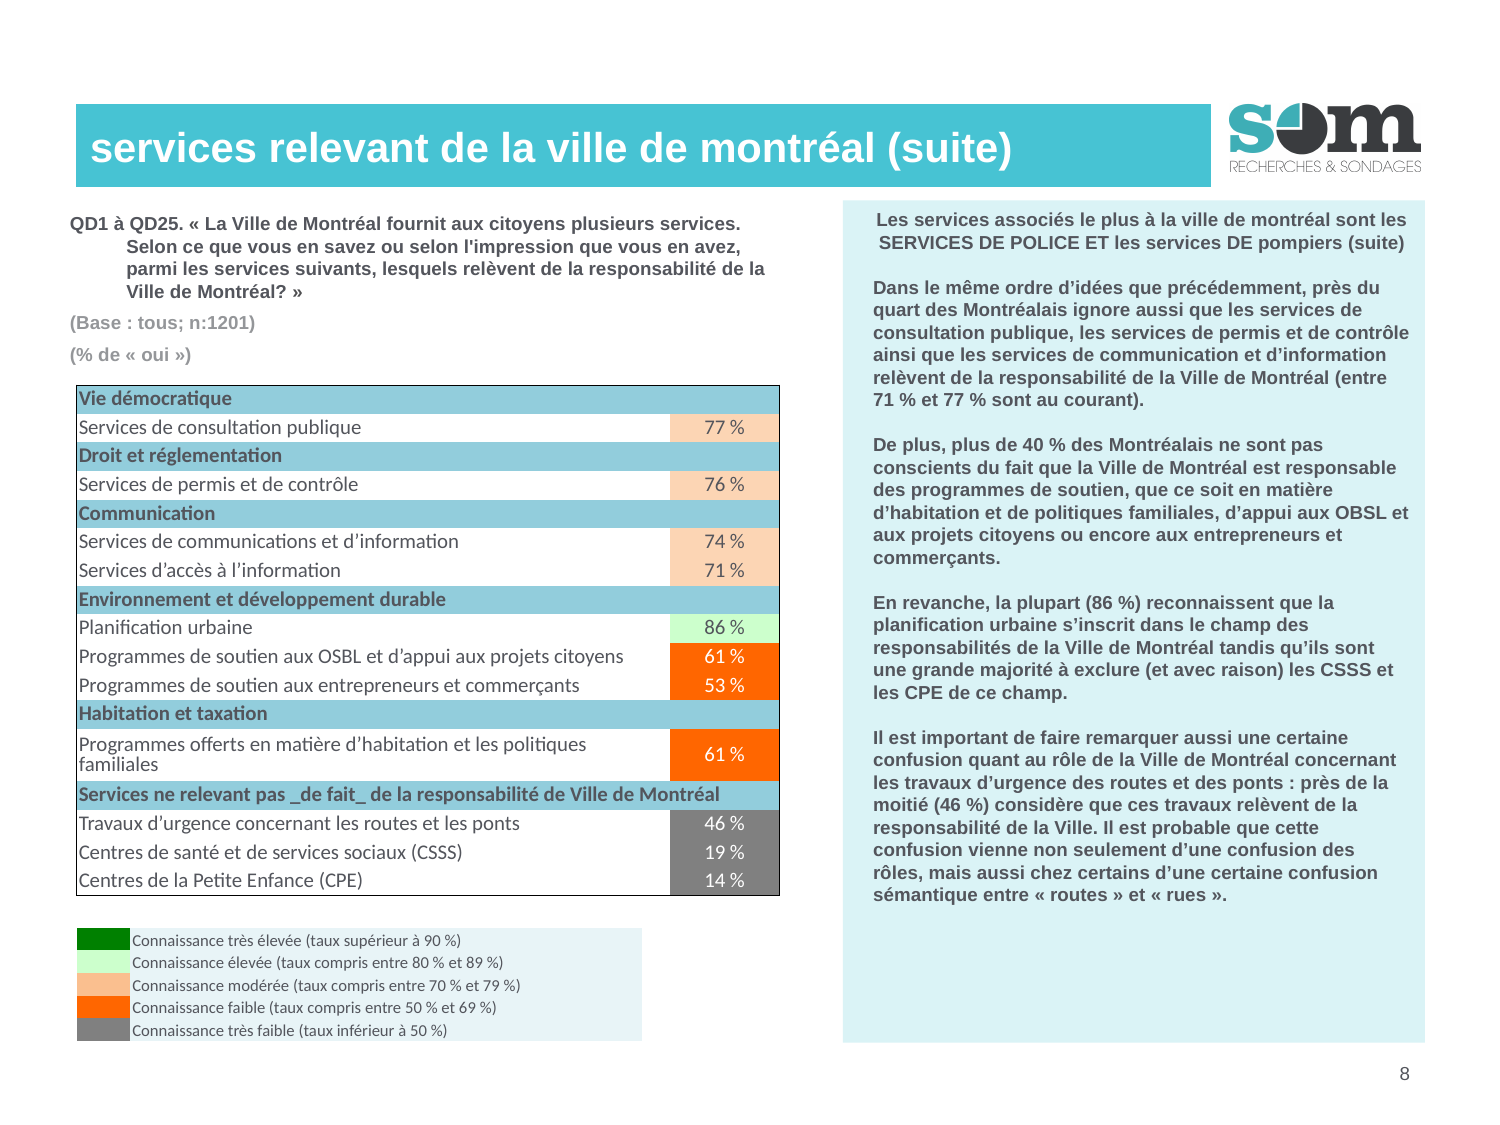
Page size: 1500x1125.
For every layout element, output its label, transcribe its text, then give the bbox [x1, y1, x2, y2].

table_cell Planification urbaine [77, 614, 670, 643]
table_cell 86 % [670, 614, 779, 643]
slide_number <numéro> [1074, 1042, 1425, 1103]
table_cell Environnement et développement durable [77, 586, 670, 614]
table_cell [670, 700, 779, 729]
table_header Vie démocratique [77, 386, 670, 414]
table_cell Travaux d’urgence concernant les routes et les ponts [77, 810, 670, 839]
table_cell [77, 950, 130, 973]
list Les services associés le plus à la ville de montréal sont les SERVICES DE POLICE ET les services DE pompiers (suite) Dans le même ordre d’idées que précédemment, près du quart des Montréalais ignore aussi que les services de consultation publique, les services de permis et de contrôle ainsi que les services de communication et d’information relèvent de la responsabilité de la Ville de Montréal (entre 71 % et 77 % sont au courant). De plus, plus de 40 % des Montréalais ne sont pas conscients du fait que la Ville de Montréal est responsable des programmes de soutien, que ce soit en matière d’habitation et de politiques familiales, d’appui aux OBSL et aux projets citoyens ou encore aux entrepreneurs et commerçants. En revanche, la plupart (86 %) reconnaissent que la planification urbaine s’inscrit dans le champ des responsabilités de la Ville de Montréal tandis qu’ils sont une grande majorité à exclure (et avec raison) les CSSS et les CPE de ce champ. Il est important de faire remarquer aussi une certaine confusion quant au rôle de la Ville de Montréal concernant les travaux d’urgence des routes et des ponts : près de la moitié (46 %) considère que ces travaux relèvent de la responsabilité de la Ville. Il est probable que cette confusion vienne non seulement d’une confusion des rôles, mais aussi chez certains d’une certaine confusion sémantique entre « routes » et « rues ». [842, 200, 1425, 1043]
table_cell 61 % [670, 729, 779, 781]
table_cell Droit et réglementation [77, 442, 670, 471]
table_cell Services de consultation publique [77, 414, 670, 442]
text_box QD1 à QD25. « La Ville de Montréal fournit aux citoyens plusieurs services. Selon ce que vous en savez ou selon l'impression que vous en avez, parmi les services suivants, lesquels relèvent de la responsabilité de la Ville de Montréal? » (Base : tous; n:1201) (% de « oui ») [54, 204, 801, 387]
table_cell Services ne relevant pas _de fait_ de la responsabilité de Ville de Montréal [77, 781, 779, 810]
table_cell Services de communications et d’information [77, 528, 670, 557]
title services relevant de la ville de montréal (suite) [75, 103, 1212, 188]
table_cell Programmes de soutien aux OSBL et d’appui aux projets citoyens [77, 643, 670, 672]
table_cell 77 % [670, 414, 779, 442]
table_cell Programmes de soutien aux entrepreneurs et commerçants [77, 672, 670, 700]
table_cell 14 % [670, 867, 779, 895]
table_cell 71 % [670, 557, 779, 586]
table_cell 61 % [670, 643, 779, 672]
table_cell Habitation et taxation [77, 700, 670, 729]
picture [1229, 103, 1421, 172]
table_header [77, 928, 130, 950]
table_cell 46 % [670, 810, 779, 839]
table_header Connaissance très élevée (taux supérieur à 90 %) [130, 928, 642, 950]
table_cell Communication [77, 500, 670, 528]
table_cell Connaissance modérée (taux compris entre 70 % et 79 %) [130, 973, 642, 996]
table_cell [77, 996, 130, 1018]
table_cell [77, 1018, 130, 1041]
table_cell Programmes offerts en matière d’habitation et les politiques familiales [77, 729, 670, 781]
table_cell [670, 442, 779, 471]
table_cell 53 % [670, 672, 779, 700]
table_cell Centres de la Petite Enfance (CPE) [77, 867, 670, 895]
table_cell Connaissance faible (taux compris entre 50 % et 69 %) [130, 996, 642, 1018]
table_cell Centres de santé et de services sociaux (CSSS) [77, 839, 670, 867]
table_cell 74 % [670, 528, 779, 557]
table_cell 19 % [670, 839, 779, 867]
table_cell [77, 973, 130, 996]
table_cell Connaissance élevée (taux compris entre 80 % et 89 %) [130, 950, 642, 973]
table_cell 76 % [670, 471, 779, 500]
table_cell Connaissance très faible (taux inférieur à 50 %) [130, 1018, 642, 1041]
table_header [670, 386, 779, 414]
table_cell [670, 586, 779, 614]
table_cell Services de permis et de contrôle [77, 471, 670, 500]
table_cell [670, 500, 779, 528]
table_cell Services d’accès à l’information [77, 557, 670, 586]
